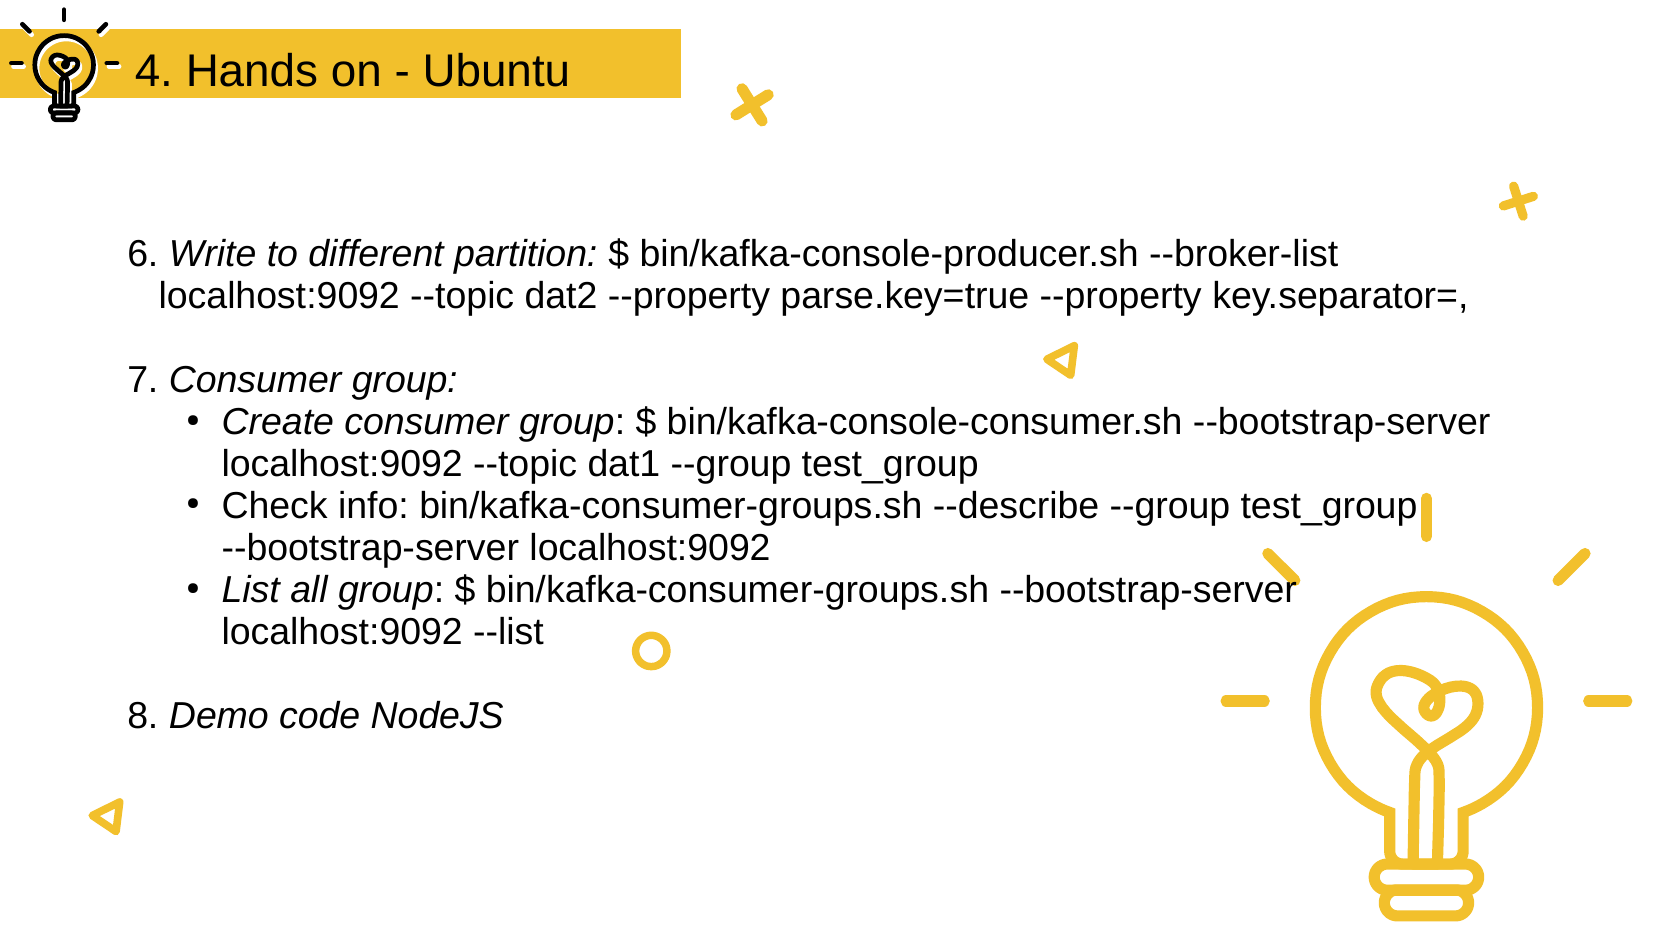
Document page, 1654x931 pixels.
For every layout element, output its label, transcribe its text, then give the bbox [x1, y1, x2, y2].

text_box 6. Write to different partition: $ bin/kafka-console-producer.sh --broker-list localhost:9092 --topic dat2 --property parse.key=true --property key.separator=, 7. Consumer group: Create consumer group: $ bin/kafka-console-consumer.sh --bootstrap-server localhost:9092 --topic dat1 --group test_group Check info: bin/kafka-consumer-groups.sh --describe --group test_group --bootstrap-server localhost:9092 List all group: $ bin/kafka-consumer-groups.sh --bootstrap-server localhost:9092 --list 8. Demo code NodeJS [112, 225, 1538, 912]
text_box 4. Hands on - Ubuntu [120, 37, 586, 104]
